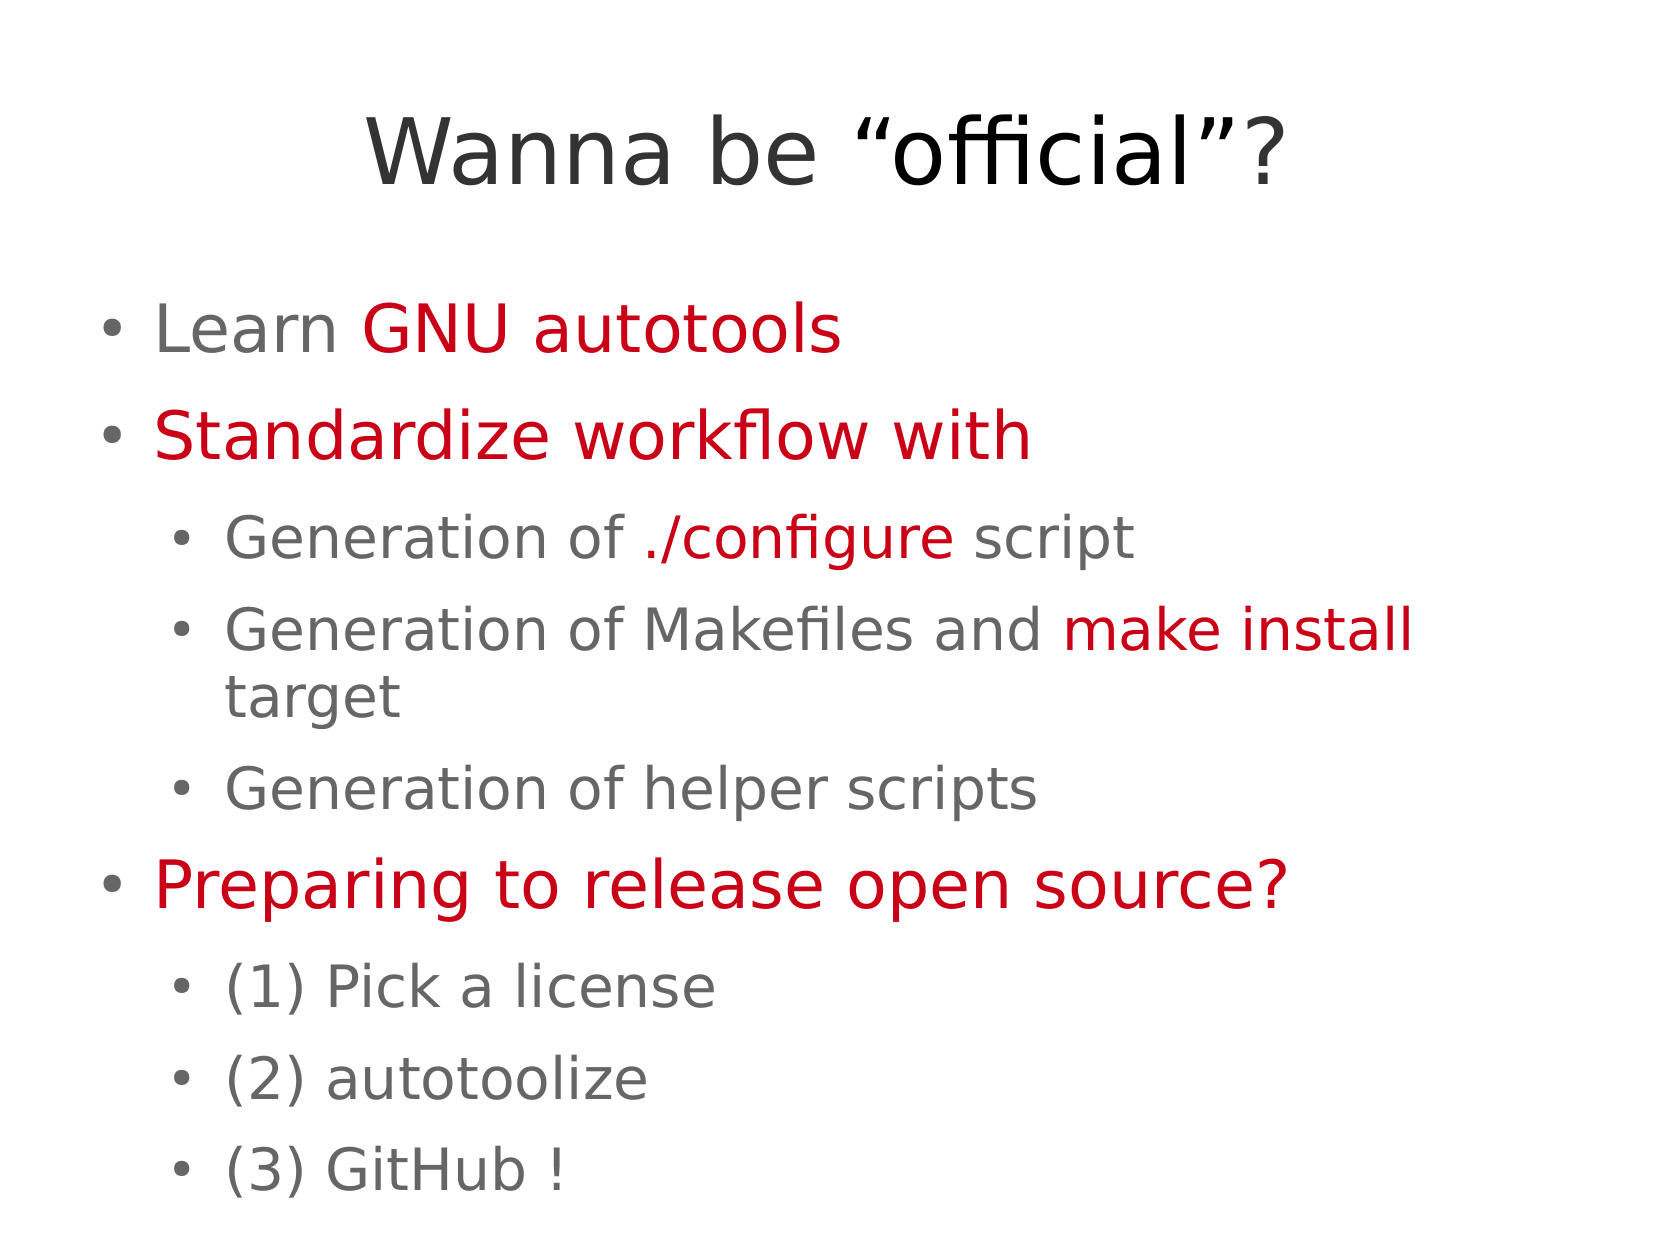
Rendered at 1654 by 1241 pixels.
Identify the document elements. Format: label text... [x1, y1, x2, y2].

title Wanna be “official”? [82, 56, 1571, 250]
list Learn GNU autotools Standardize workflow with Generation of ./configure script Generation of Makefiles and make install target Generation of helper scripts Preparing to release open source? (1) Pick a license (2) autotoolize (3) GitHub ! [82, 290, 1571, 1109]
